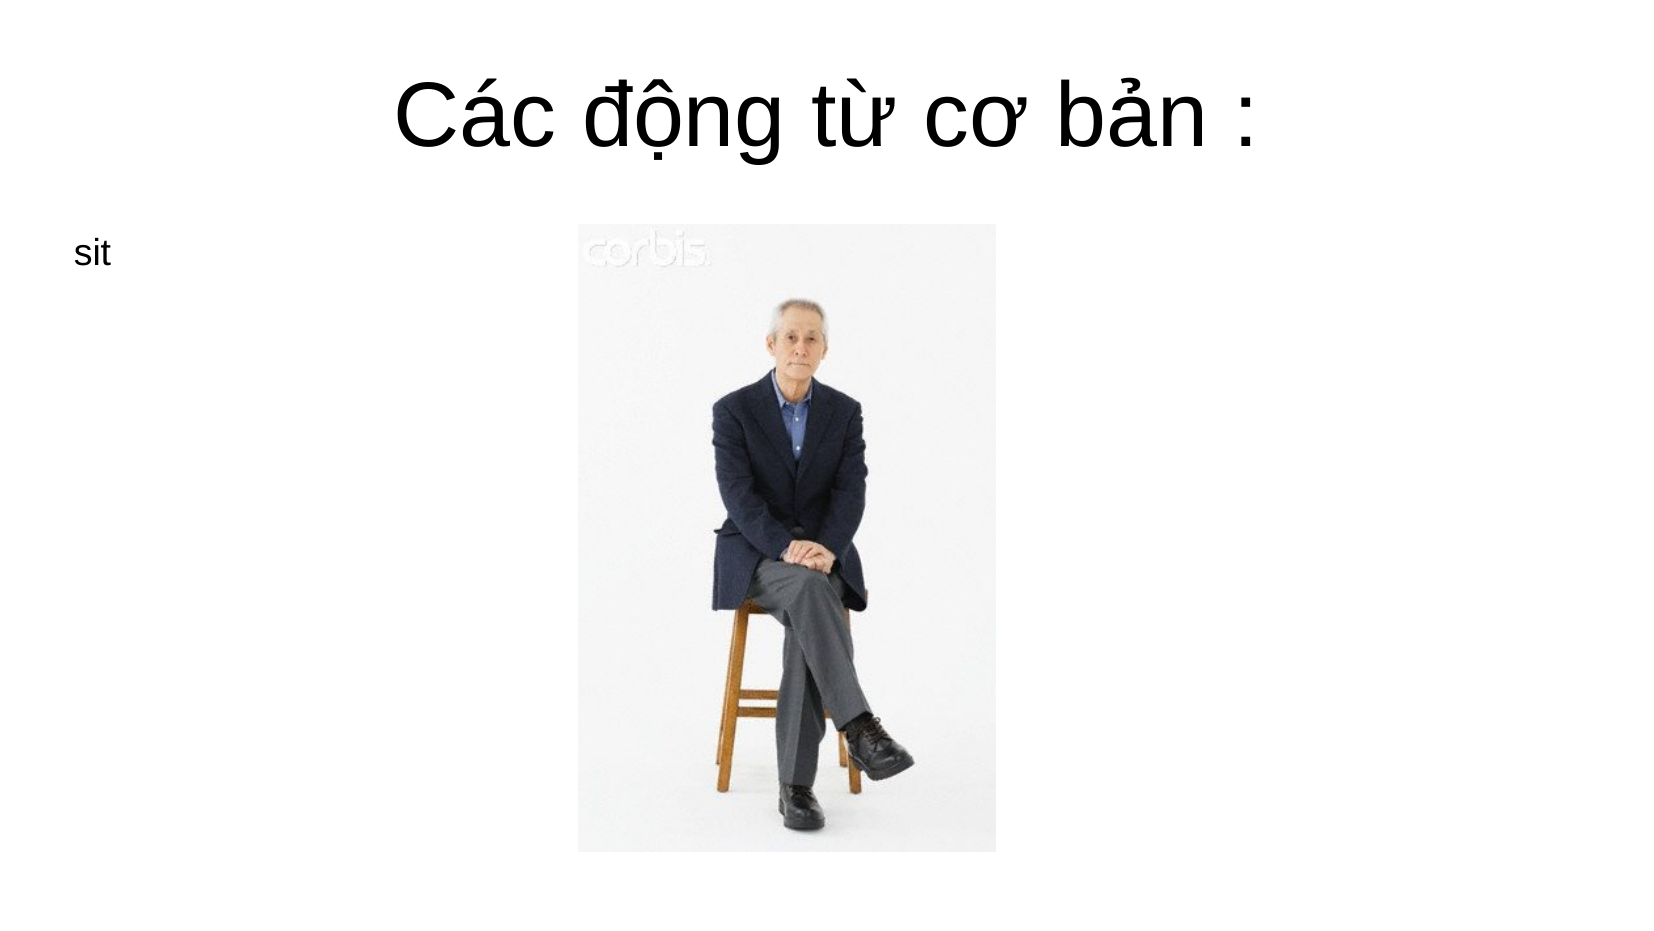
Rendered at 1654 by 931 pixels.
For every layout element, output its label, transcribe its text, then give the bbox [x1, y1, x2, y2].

text_box sit [59, 224, 497, 282]
title Các động từ cơ bản : [82, 37, 1571, 193]
picture [578, 224, 996, 852]
